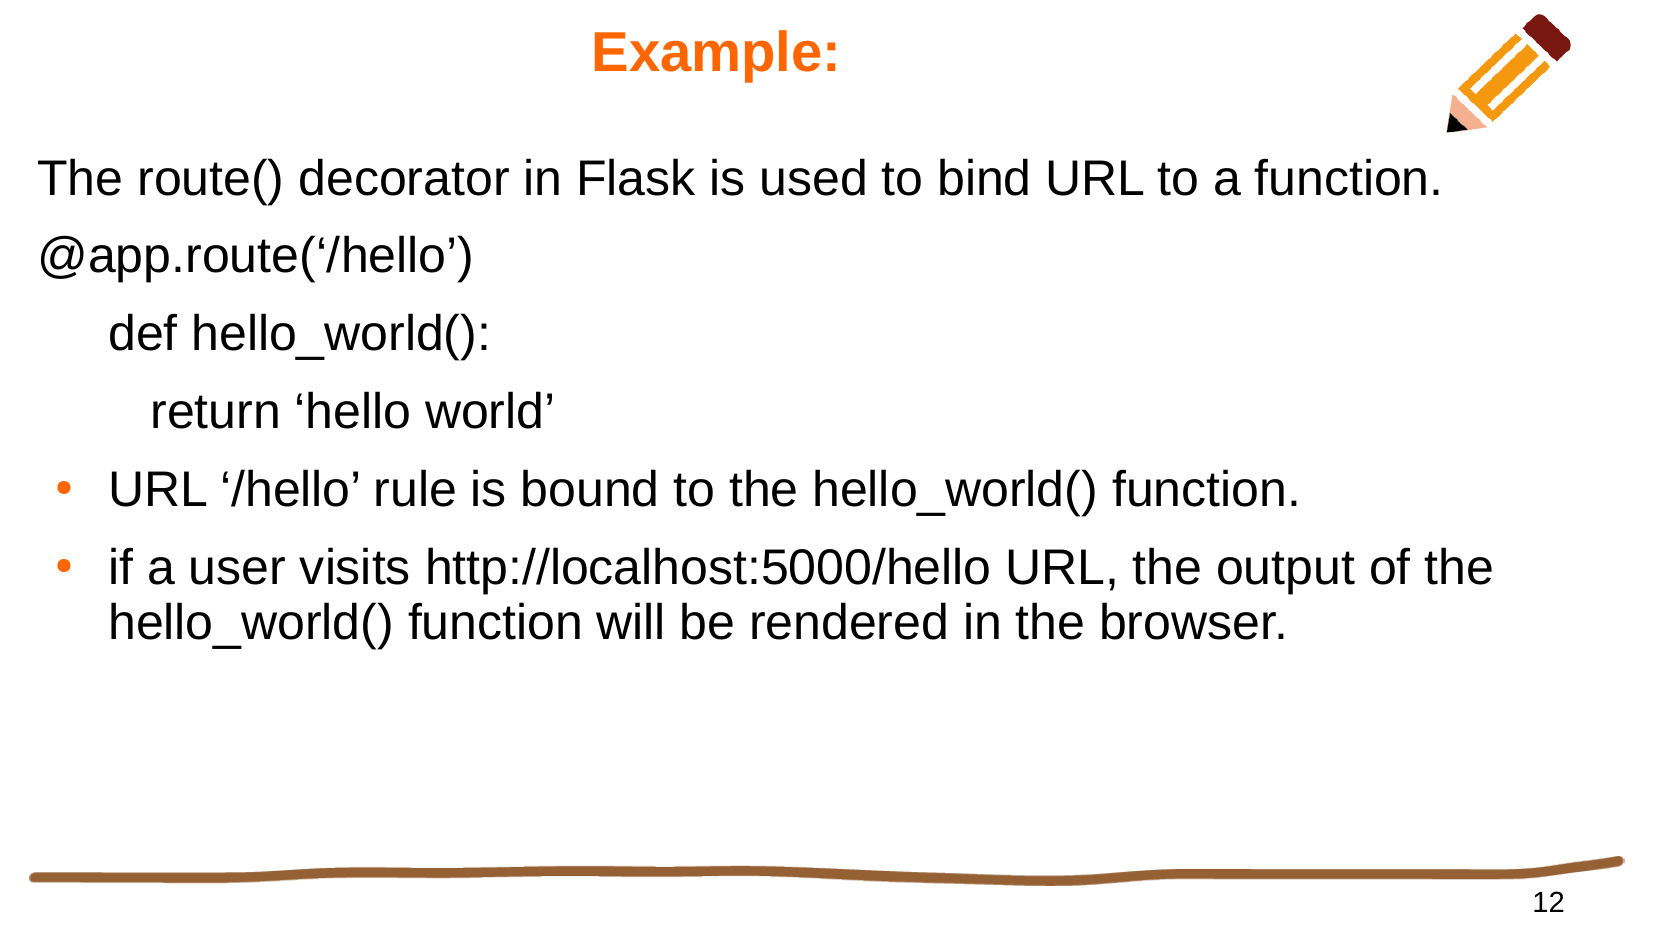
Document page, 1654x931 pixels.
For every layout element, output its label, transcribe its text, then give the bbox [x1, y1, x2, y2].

picture [1446, 14, 1571, 133]
list The route() decorator in Flask is used to bind URL to a function. @app.route(‘/hello’) def hello_world(): return ‘hello world’ URL ‘/hello’ rule is bound to the hello_world() function. if a user visits http://localhost:5000/hello URL, the output of the hello_world() function will be rendered in the browser. [37, 150, 1576, 931]
title Example: [37, 0, 1396, 104]
picture [1576, 856, 1625, 886]
picture [29, 856, 37, 886]
